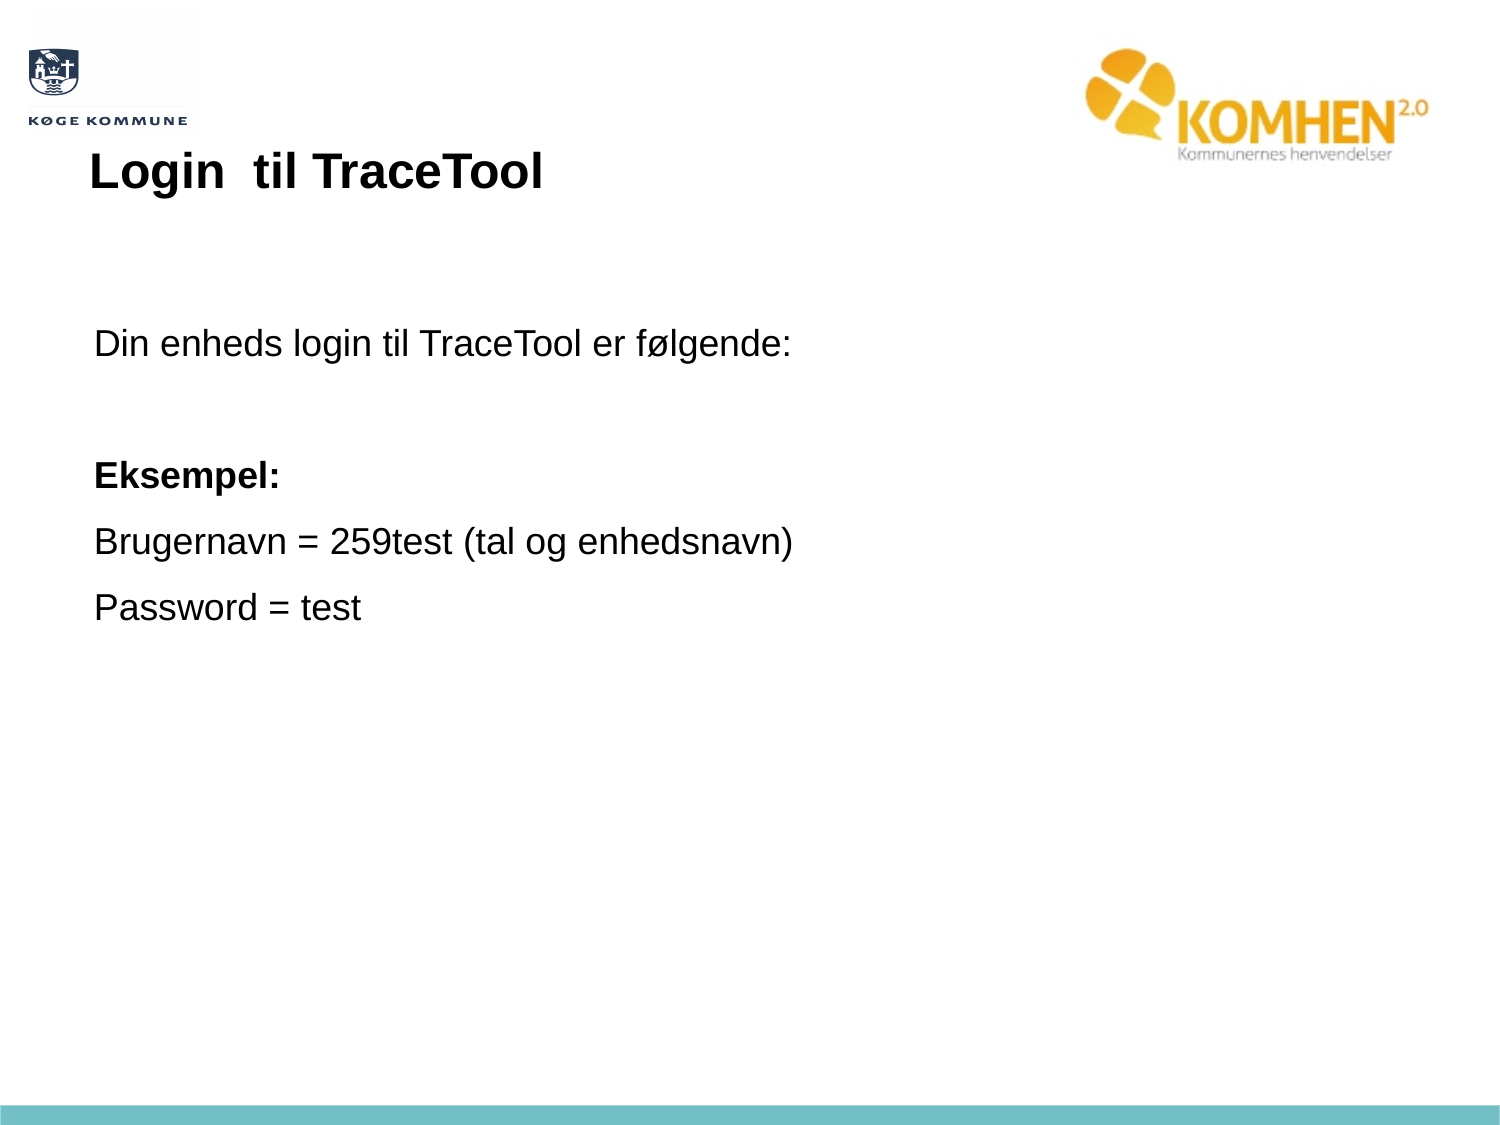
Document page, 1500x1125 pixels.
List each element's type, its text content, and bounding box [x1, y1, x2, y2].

text_box [0, 1105, 1500, 1125]
picture [1069, 30, 1440, 186]
picture [29, 5, 202, 136]
text_box Login til TraceTool [75, 45, 1425, 233]
text_box Din enheds login til TraceTool er følgende: Eksempel: Brugernavn = 259test (tal og enhedsnavn) Password = test [78, 311, 1429, 616]
